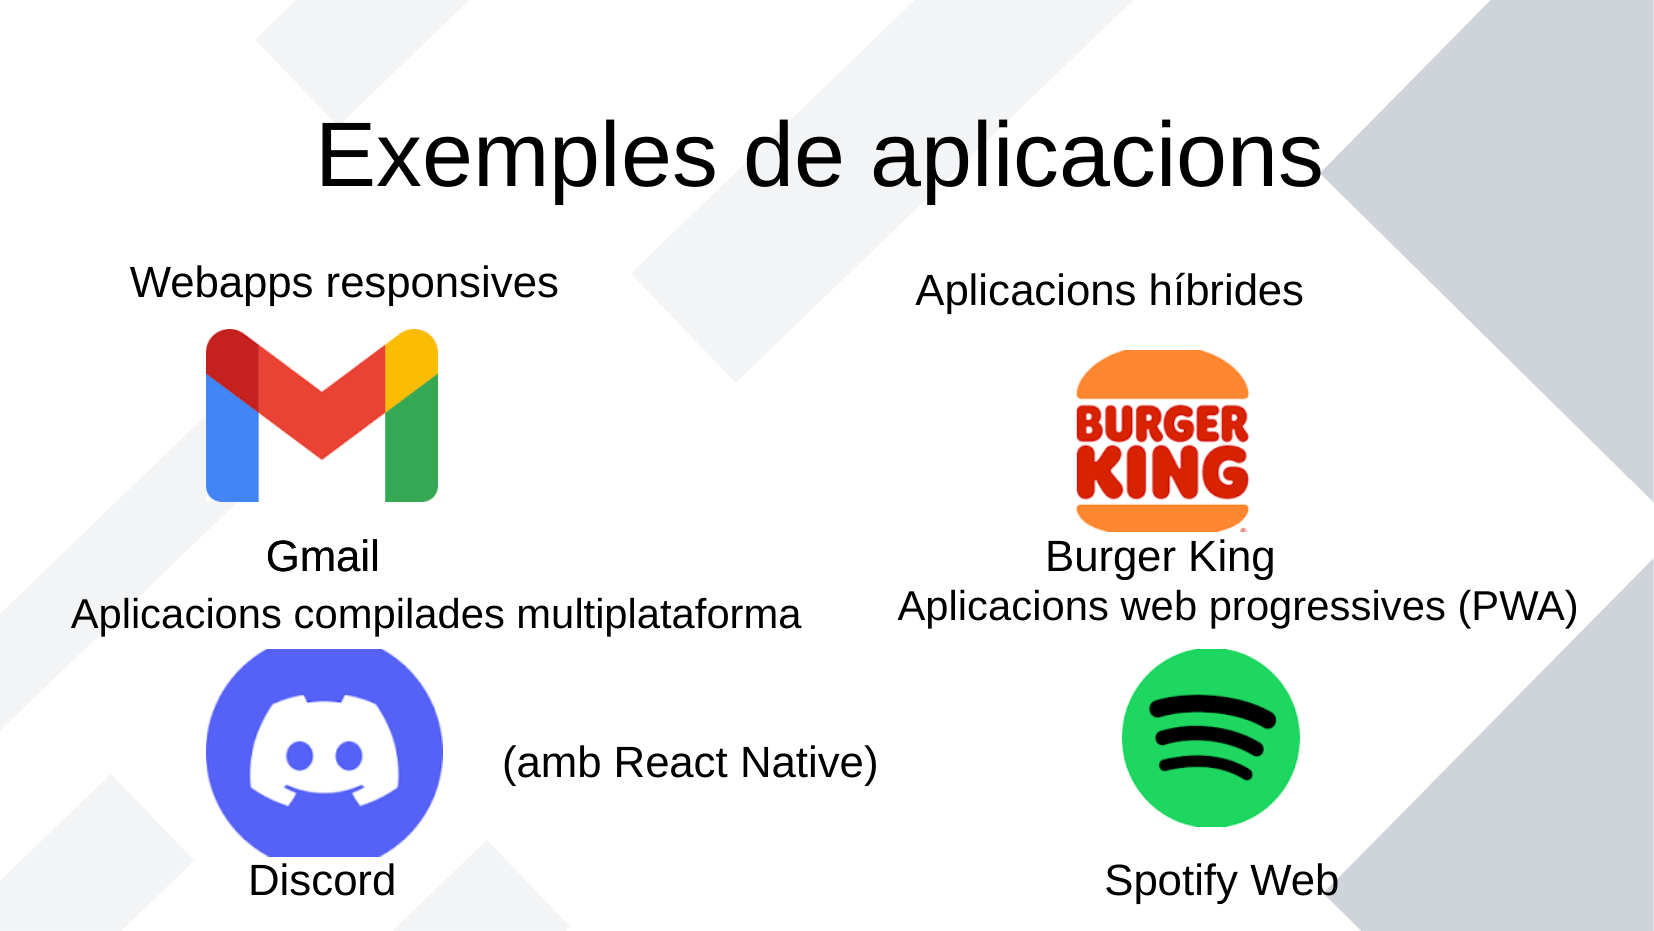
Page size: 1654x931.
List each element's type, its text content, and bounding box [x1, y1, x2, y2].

picture [206, 329, 438, 502]
title Exemples de aplicacions [76, 76, 1565, 233]
list Gmail [195, 531, 709, 739]
list Aplicacions web progressives (PWA) [826, 582, 1595, 857]
list Discord [177, 856, 431, 931]
list Aplicacions compilades multiplataforma [709, 590, 826, 738]
list Aplicacions híbrides [844, 265, 1566, 540]
list Aplicacions compilades multiplataforma [0, 590, 206, 865]
list Webapps responsives [59, 257, 780, 532]
list Spotify Web [1033, 856, 1548, 931]
picture [206, 649, 443, 857]
picture [1122, 649, 1300, 827]
list Burger King [974, 531, 1489, 739]
list (amb React Native) [431, 738, 945, 931]
picture [1055, 350, 1270, 532]
